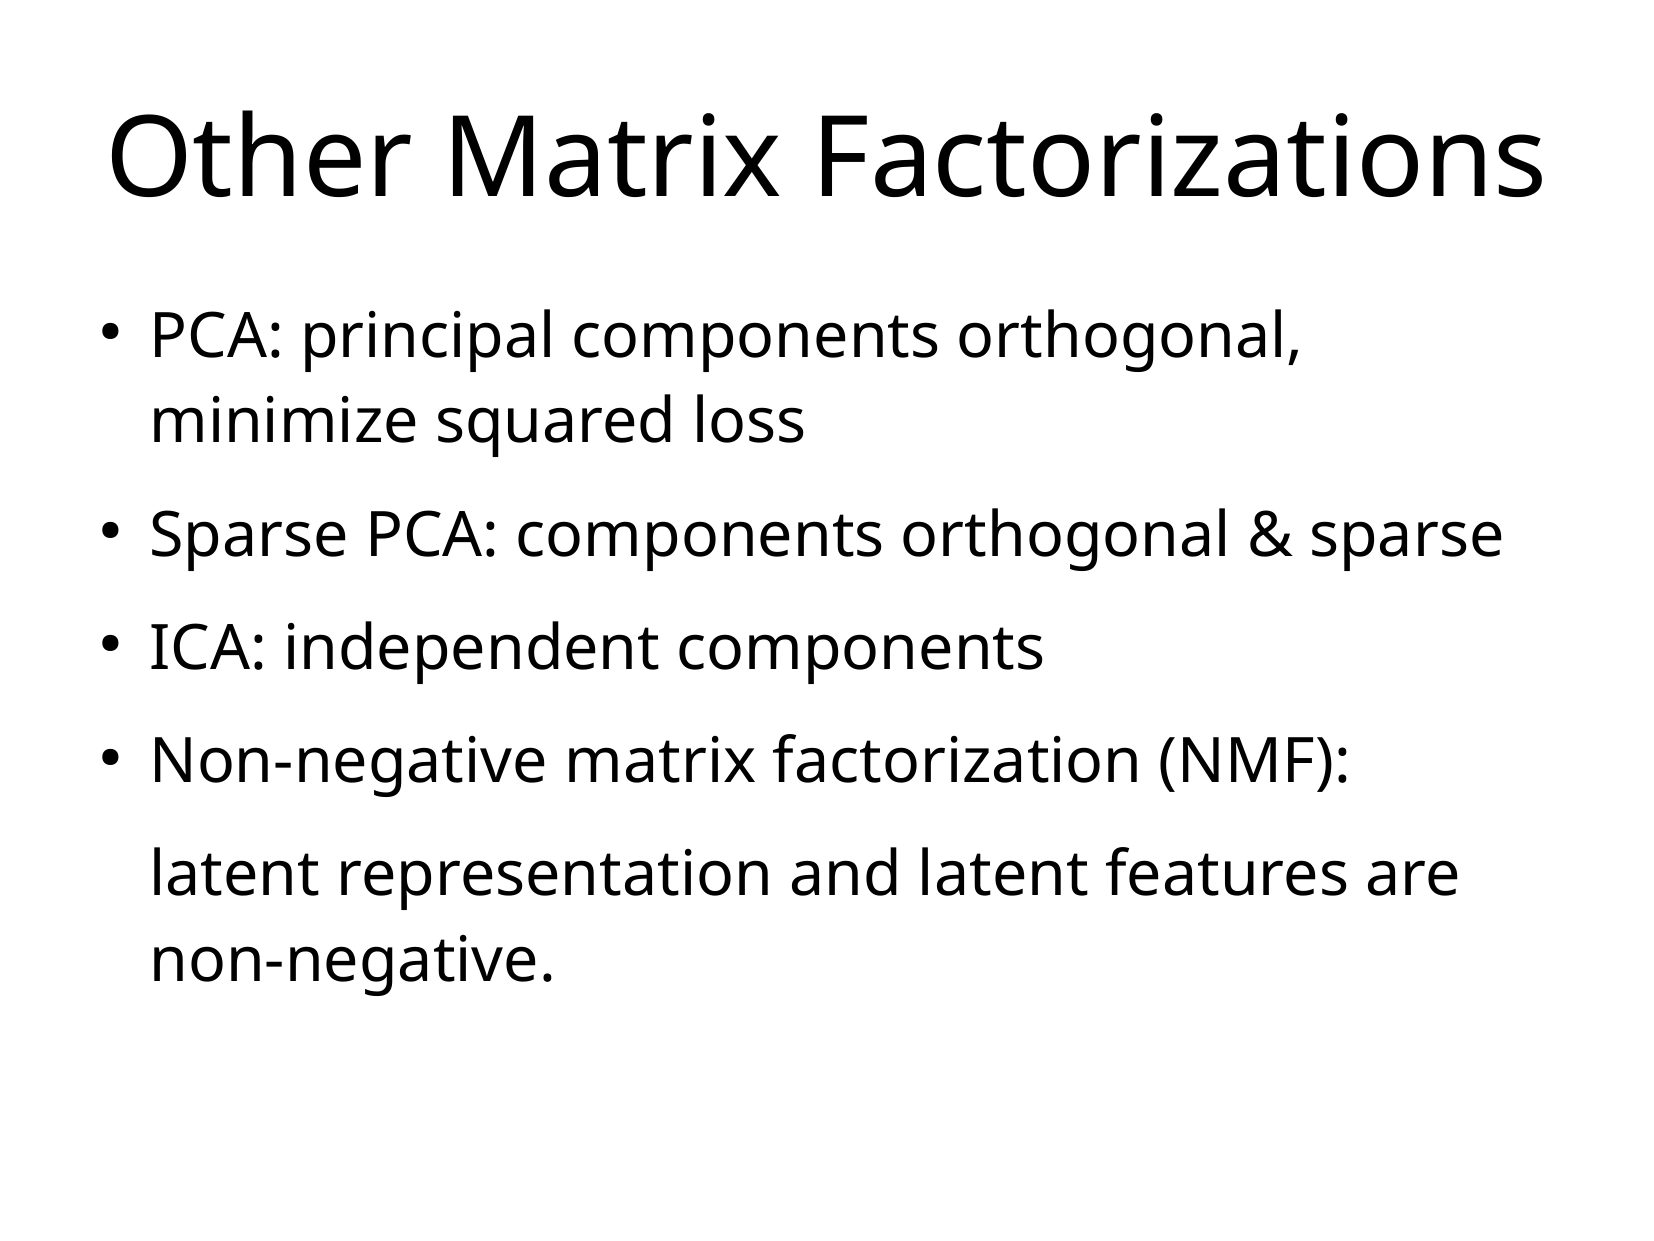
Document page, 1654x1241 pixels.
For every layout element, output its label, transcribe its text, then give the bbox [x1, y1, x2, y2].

title Other Matrix Factorizations [82, 49, 1571, 257]
list PCA: principal components orthogonal, minimize squared loss Sparse PCA: components orthogonal & sparse ICA: independent components Non-negative matrix factorization (NMF): latent representation and latent features are non-negative. [82, 290, 1571, 1010]
